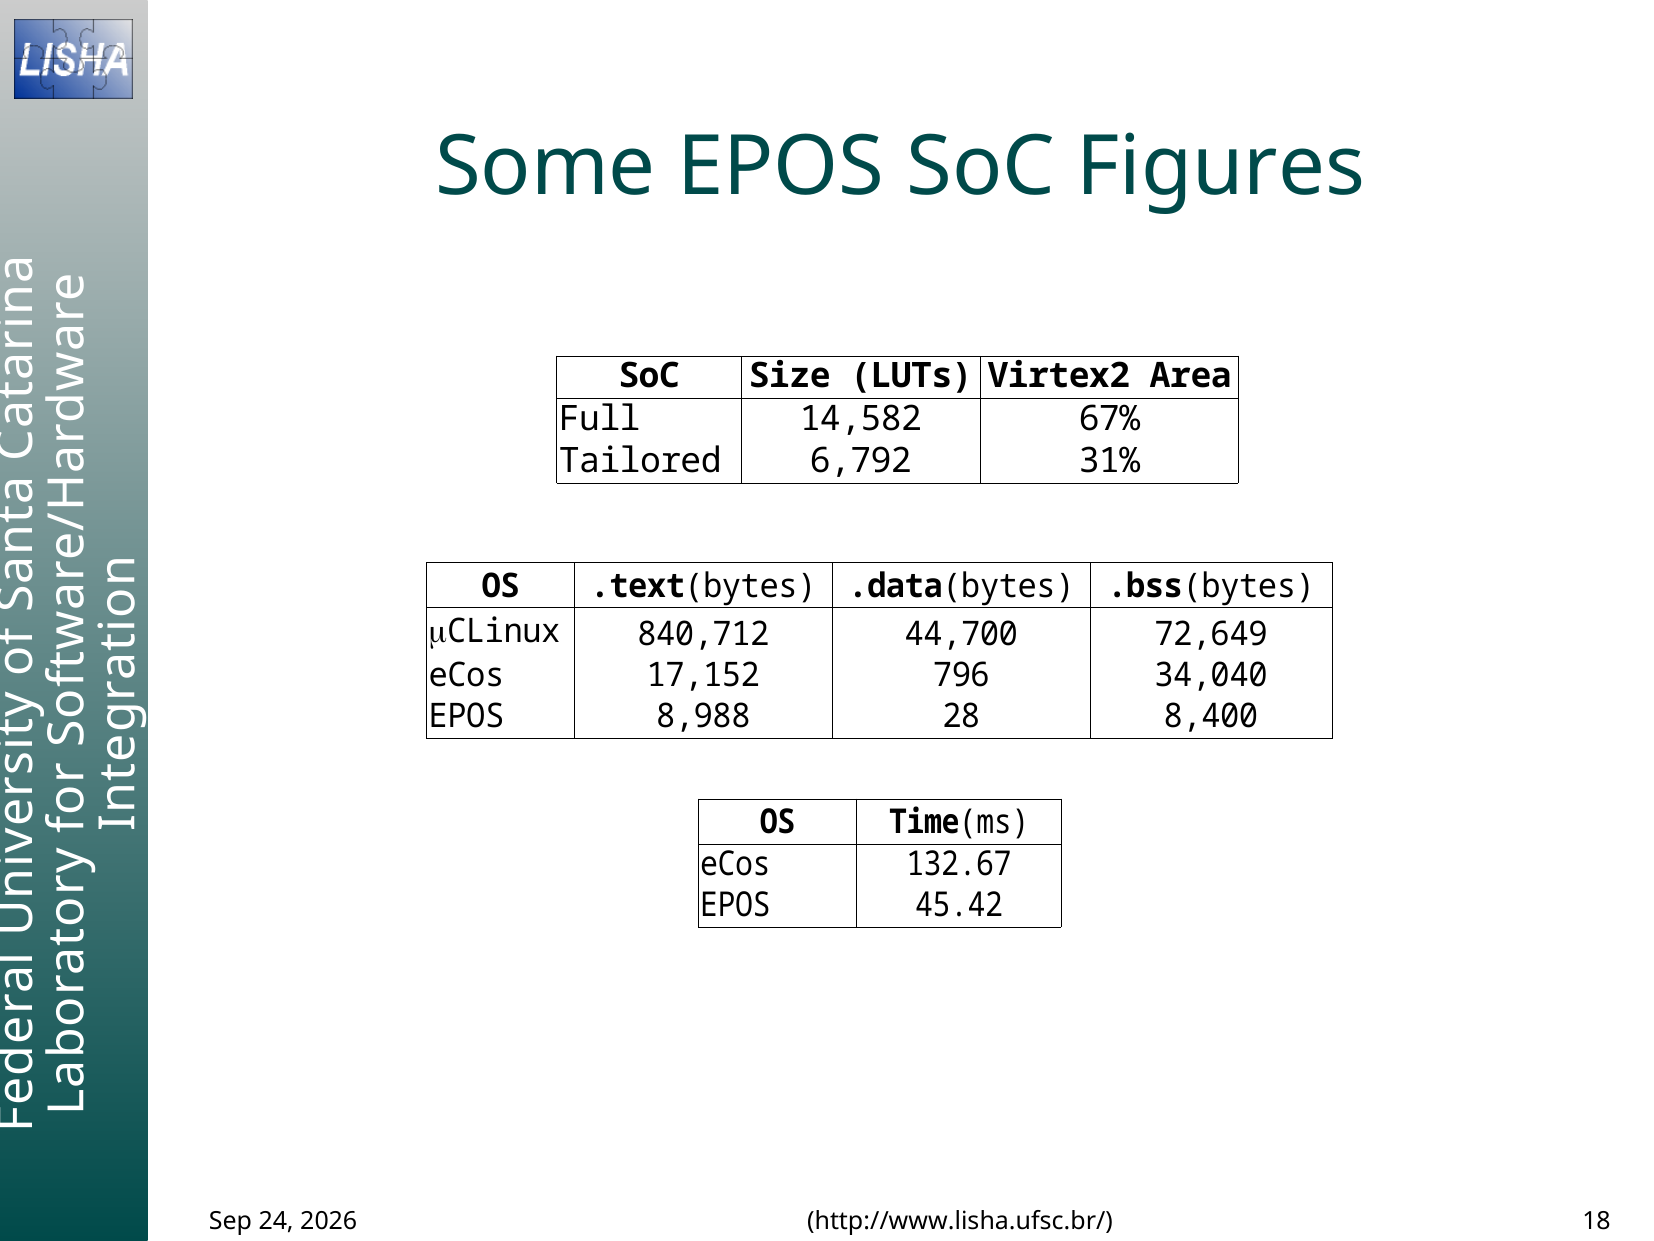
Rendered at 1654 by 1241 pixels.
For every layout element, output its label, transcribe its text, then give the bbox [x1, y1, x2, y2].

title Some EPOS SoC Figures [206, 58, 1595, 267]
chart [555, 354, 1241, 484]
picture [14, 19, 133, 99]
chart [696, 797, 1064, 930]
chart [425, 561, 1334, 740]
